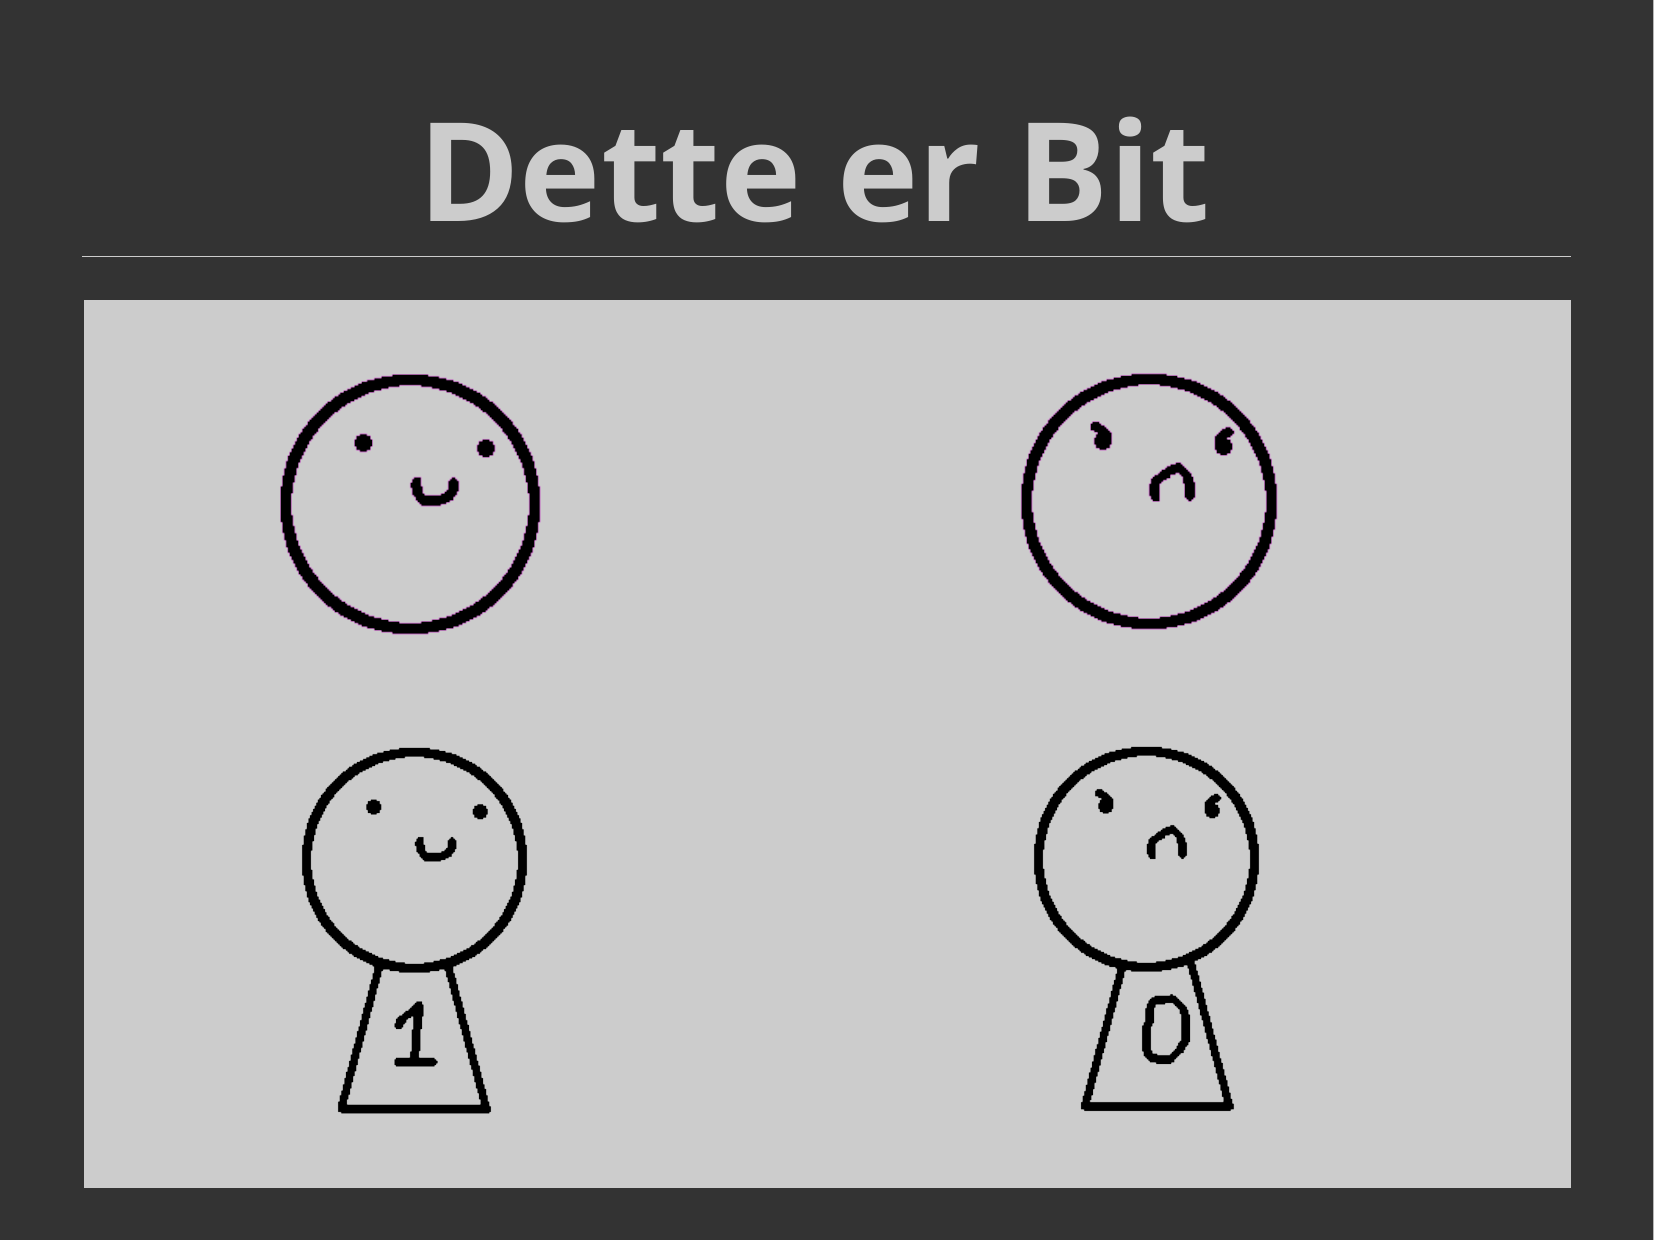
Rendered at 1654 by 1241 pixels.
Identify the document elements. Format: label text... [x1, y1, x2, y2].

picture [70, 300, 1571, 1241]
title Dette er Bit [70, 64, 1559, 272]
